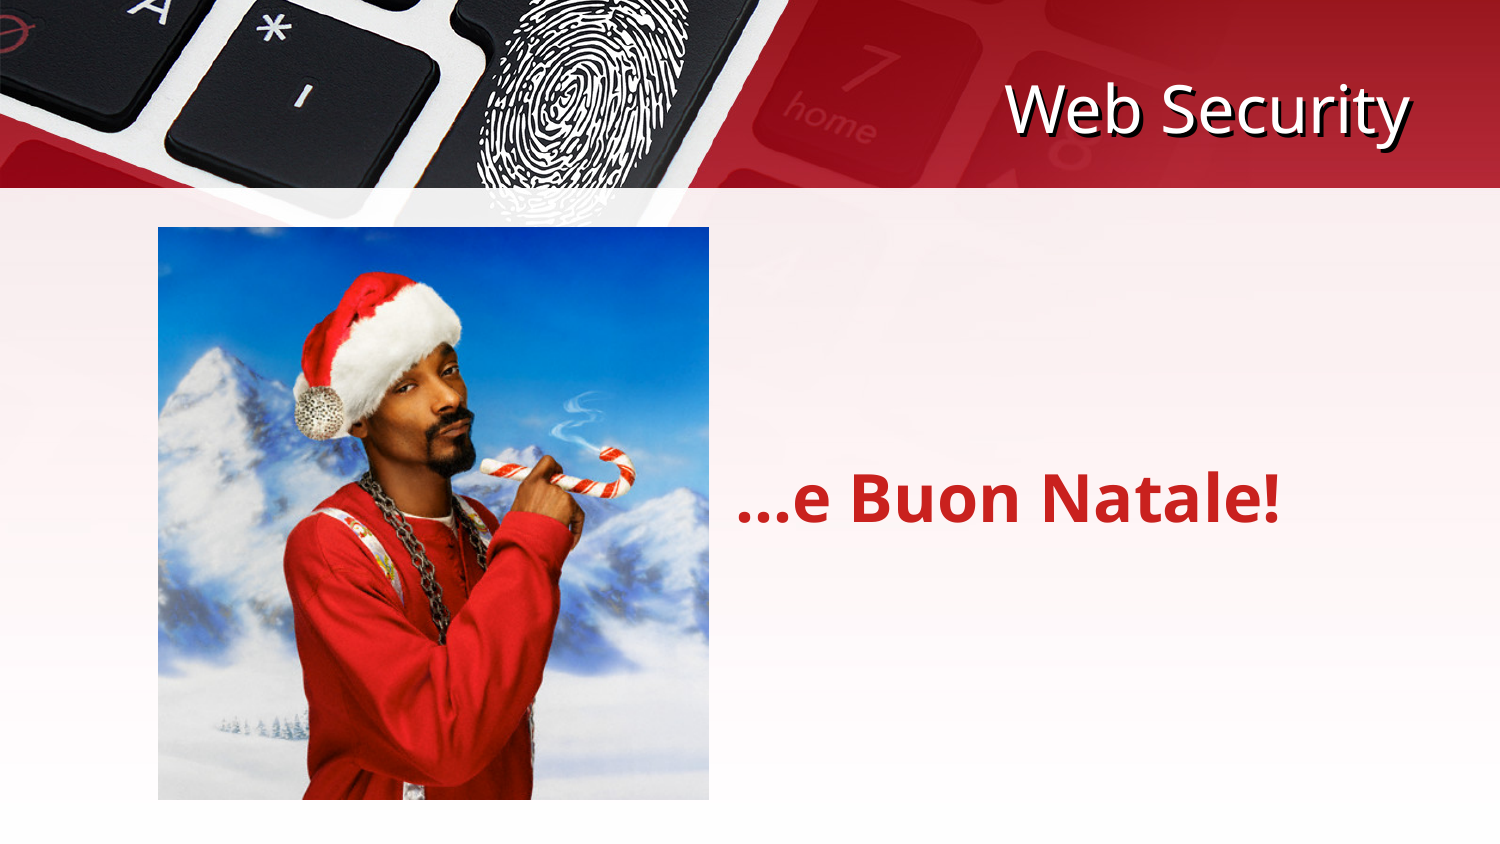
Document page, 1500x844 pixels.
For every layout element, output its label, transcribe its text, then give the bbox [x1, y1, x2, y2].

title Web Security [73, 46, 1427, 168]
picture [0, 0, 1500, 844]
subtitle ...e Buon Natale! [73, 221, 1427, 773]
